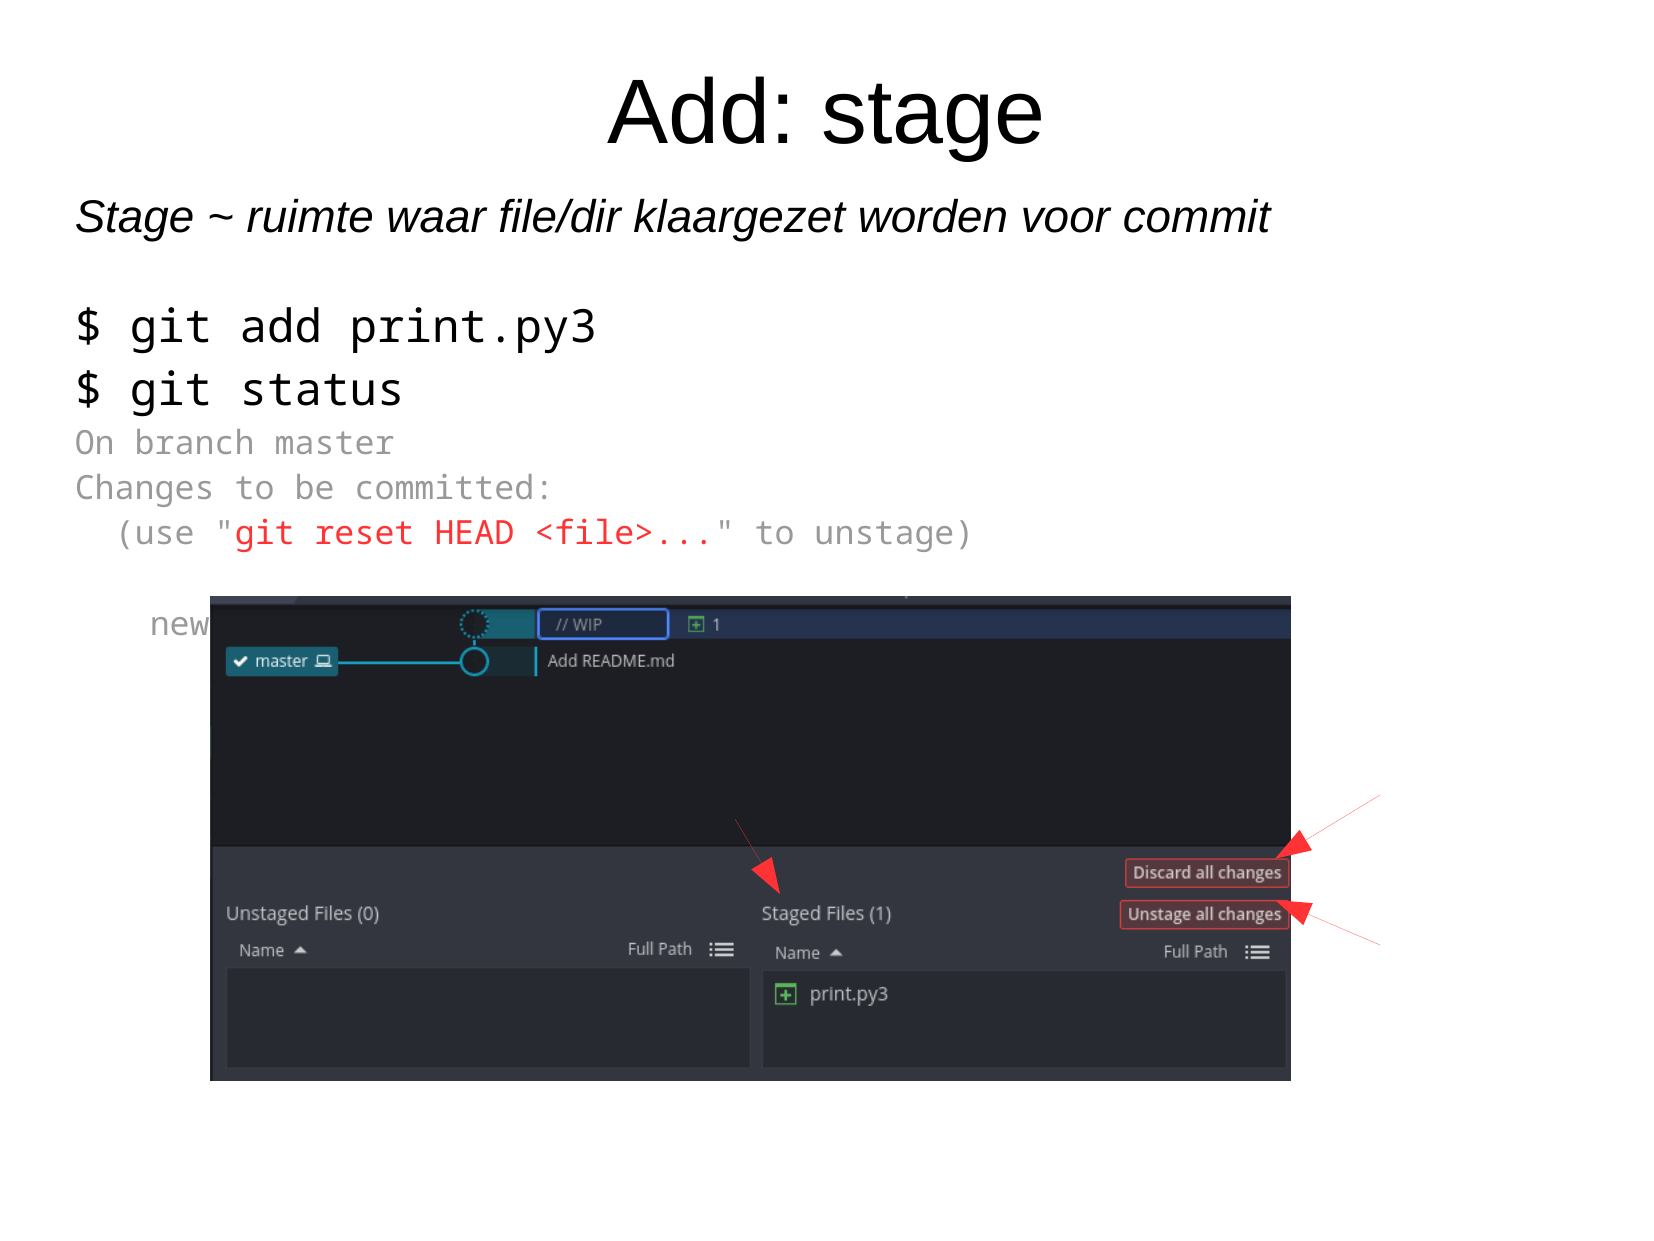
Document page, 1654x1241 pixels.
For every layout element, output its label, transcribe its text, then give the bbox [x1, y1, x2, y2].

title Add: stage [82, 8, 1571, 216]
picture [210, 596, 1291, 1081]
text_box Stage ~ ruimte waar file/dir klaargezet worden voor commit $ git add print.py3 $ git status On branch master Changes to be committed: (use "git reset HEAD <file>..." to unstage) new file: print.py3 [60, 183, 1441, 1241]
